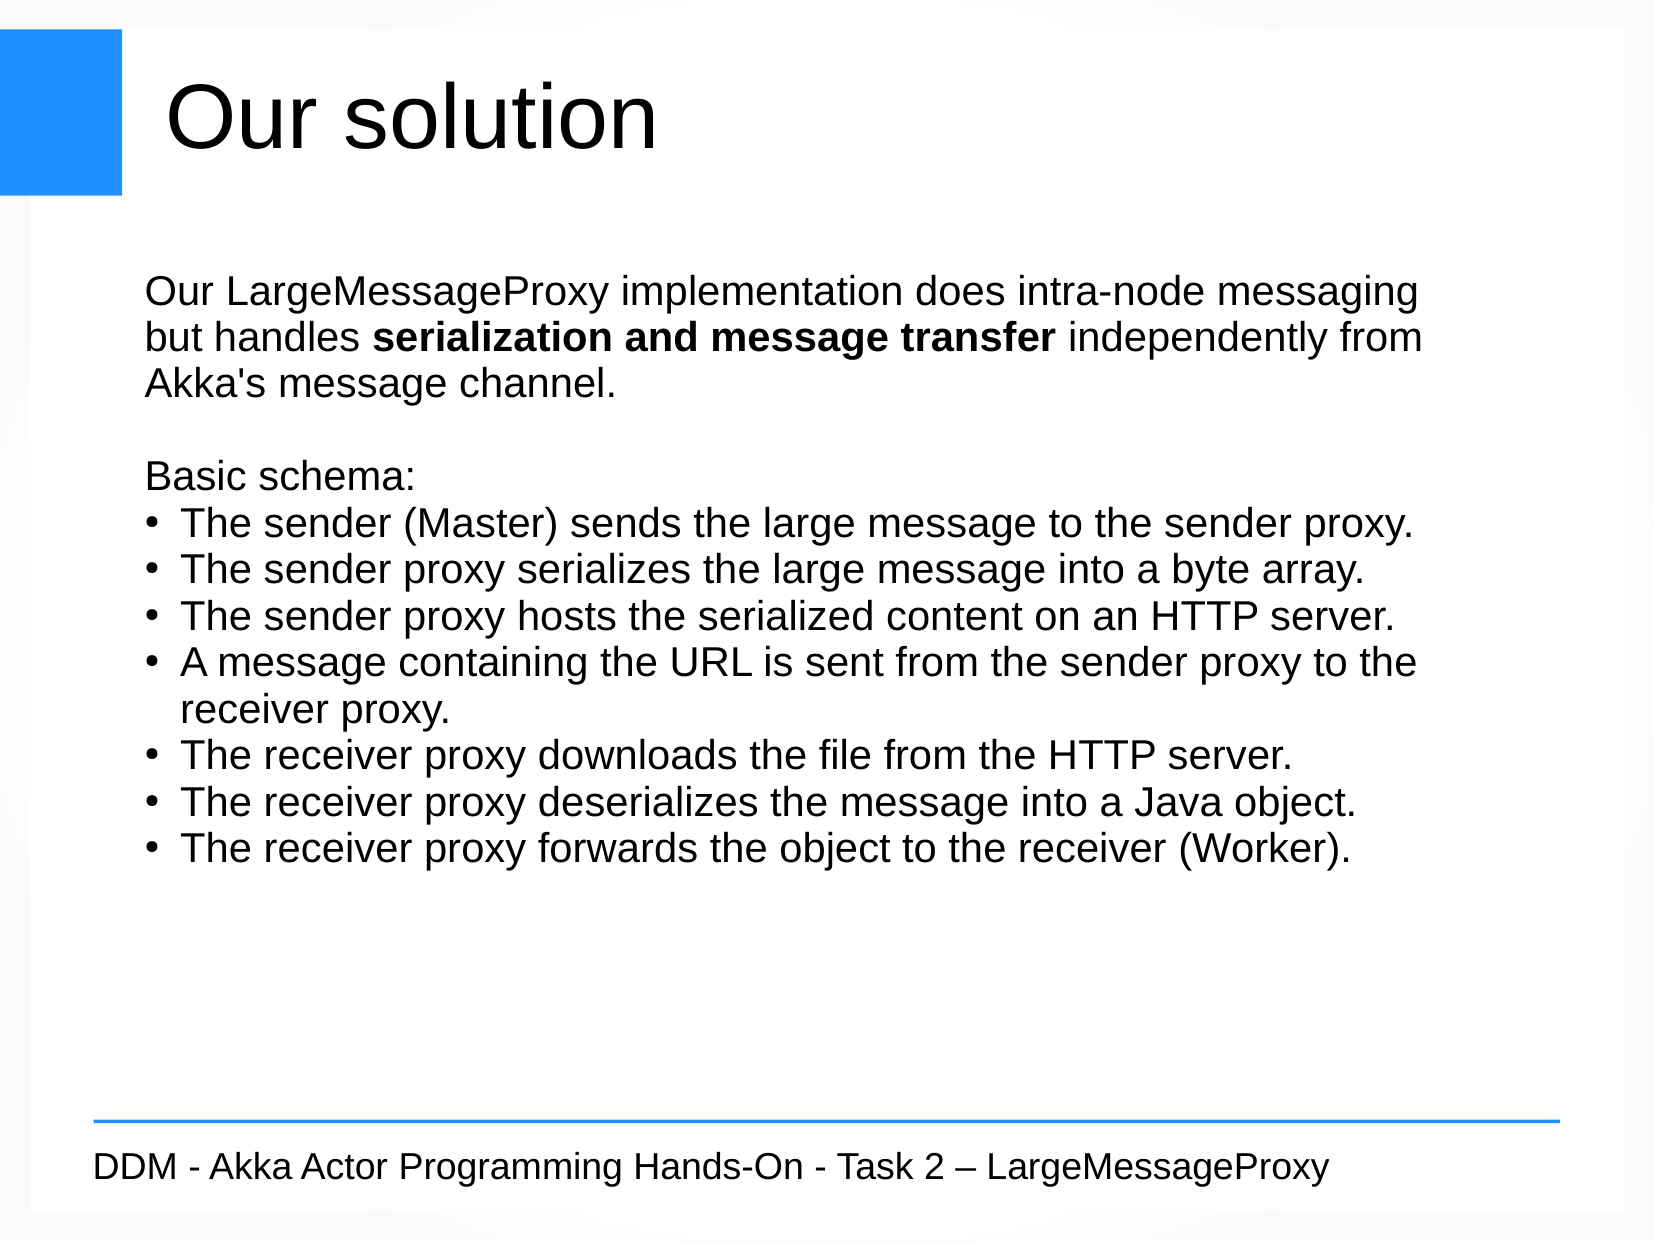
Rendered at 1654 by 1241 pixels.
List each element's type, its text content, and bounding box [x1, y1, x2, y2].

text_box DDM - Akka Actor Programming Hands-On - Task 2 – LargeMessageProxy [77, 1138, 1512, 1195]
title Our solution [165, 13, 1524, 221]
text_box Our LargeMessageProxy implementation does intra-node messaging but handles serialization and message transfer independently from Akka's message channel. Basic schema: The sender (Master) sends the large message to the sender proxy. The sender proxy serializes the large message into a byte array. The sender proxy hosts the serialized content on an HTTP server. A message containing the URL is sent from the sender proxy to the receiver proxy. The receiver proxy downloads the file from the HTTP server. The receiver proxy deserializes the message into a Java object. The receiver proxy forwards the object to the receiver (Worker). [129, 259, 1453, 886]
